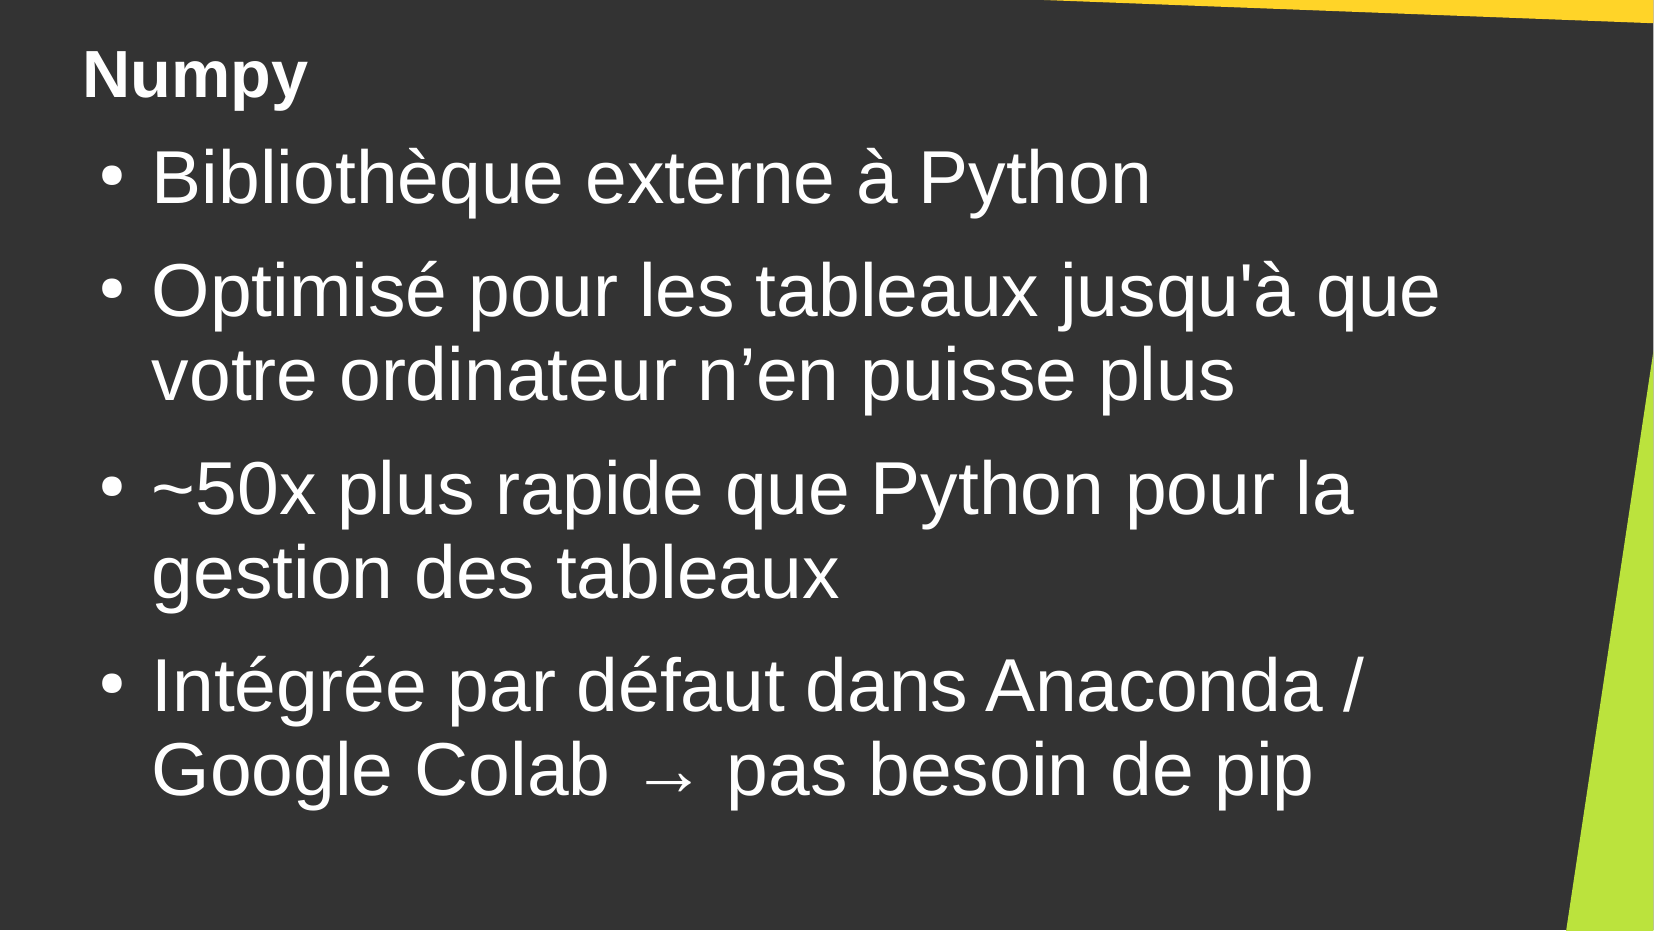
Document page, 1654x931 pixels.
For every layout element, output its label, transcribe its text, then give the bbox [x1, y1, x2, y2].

title Numpy [82, 37, 792, 115]
list Bibliothèque externe à Python Optimisé pour les tableaux jusqu'à que votre ordinateur n’en puisse plus ~50x plus rapide que Python pour la gestion des tableaux Intégrée par défaut dans Anaconda / Google Colab → pas besoin de pip [80, 135, 1560, 816]
text_box [1044, 0, 1654, 24]
text_box [1566, 347, 1654, 931]
